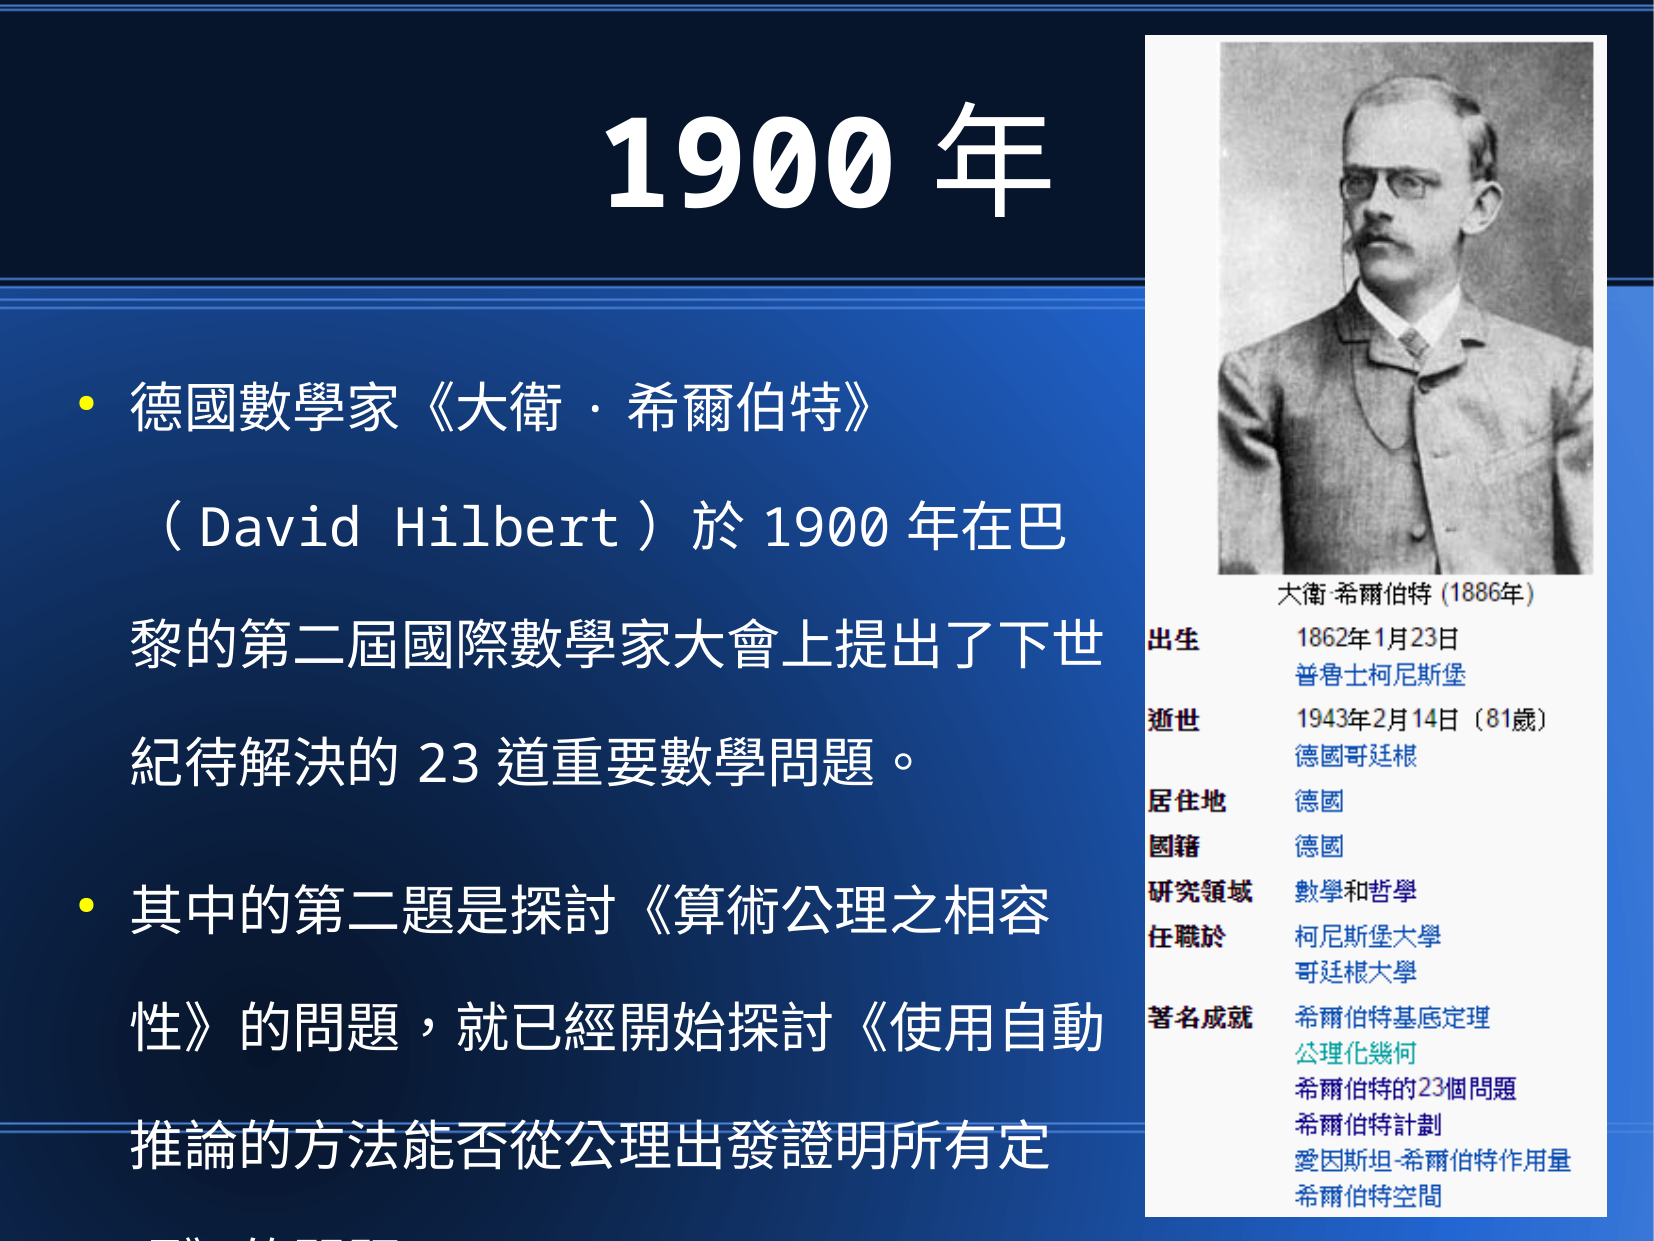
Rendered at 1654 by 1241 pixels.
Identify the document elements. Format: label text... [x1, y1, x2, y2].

title 1900年 [82, 49, 1145, 257]
picture [0, 0, 1654, 1241]
list 德國數學家《大衛·希爾伯特》（David Hilbert）於1900年在巴黎的第二屆國際數學家大會上提出了下世紀待解決的23道重要數學問題。 其中的第二題是探討《算術公理之相容性》的問題，就已經開始探討《使用自動推論的方法能否從公理出發證明所有定理》的問題。 [59, 325, 1123, 1241]
